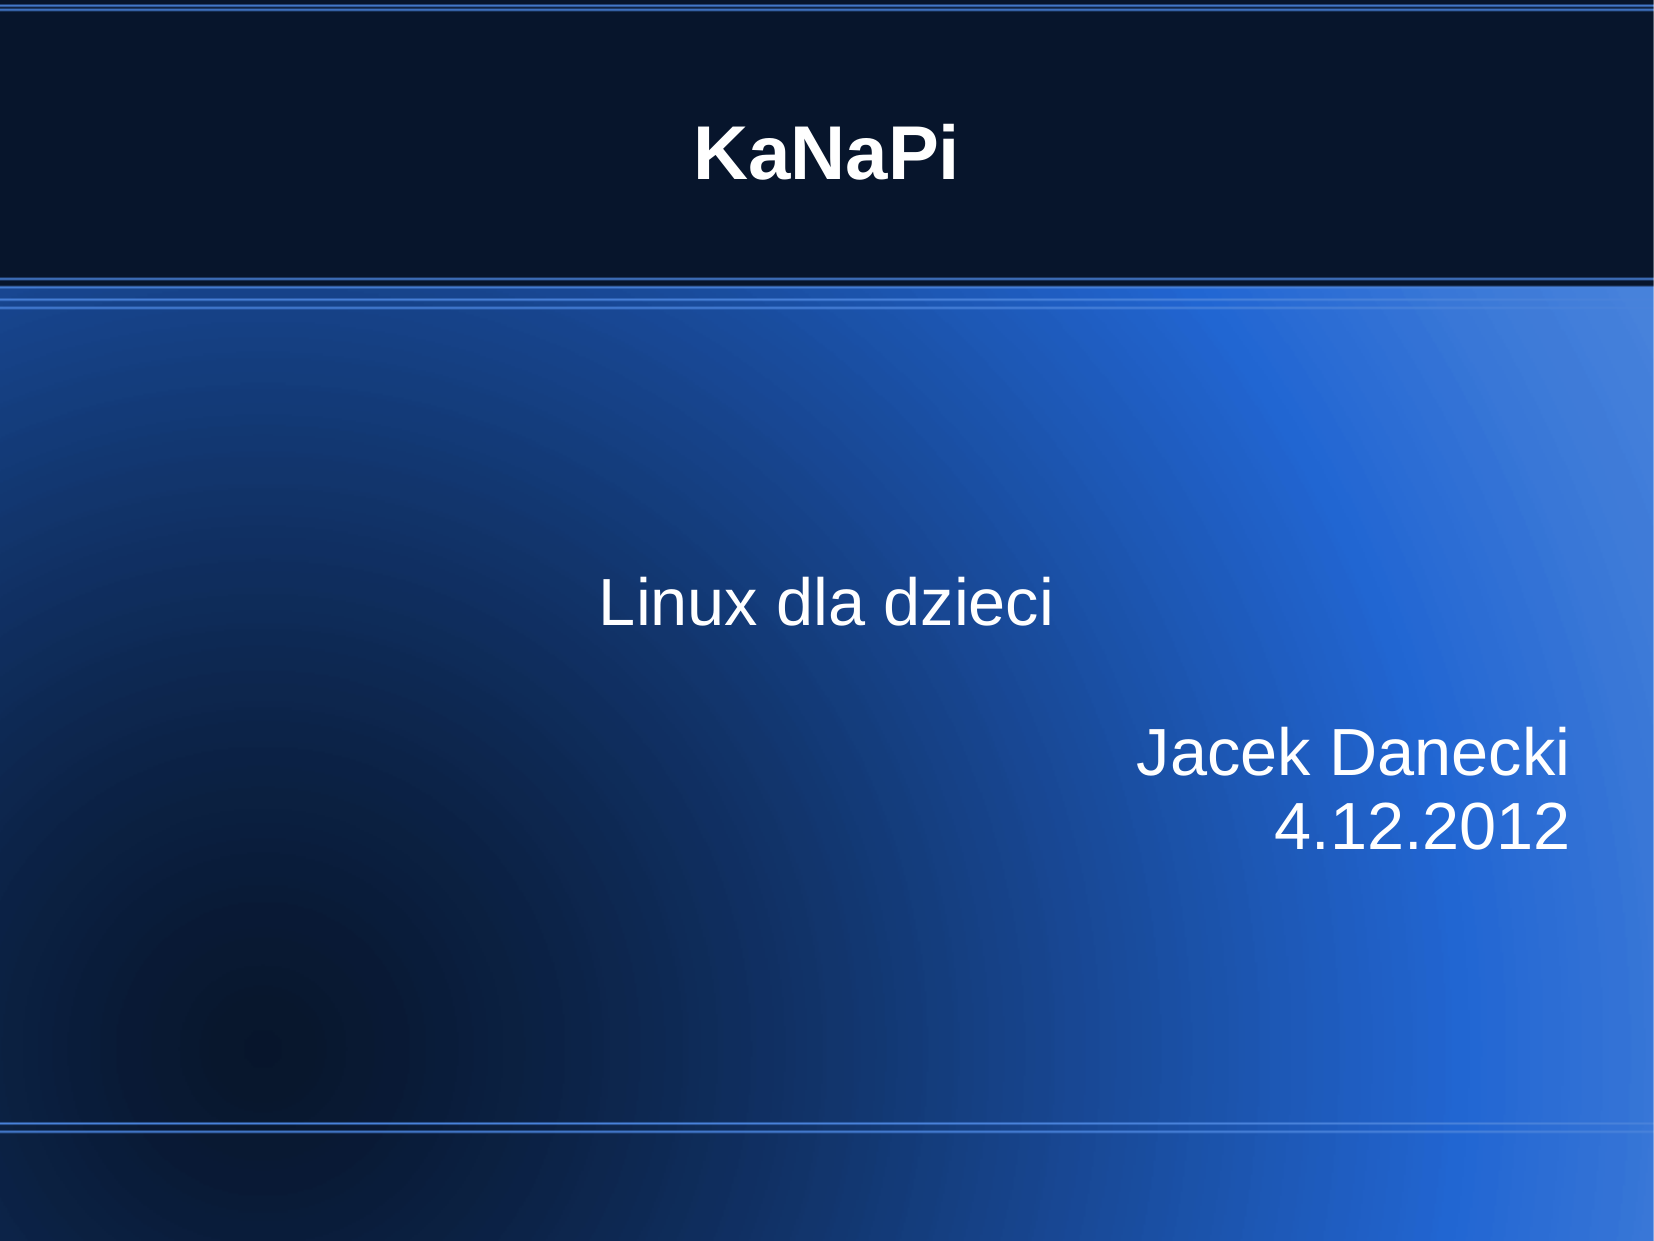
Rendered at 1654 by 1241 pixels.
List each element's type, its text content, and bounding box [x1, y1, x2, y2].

picture [0, 0, 1654, 1241]
subtitle Linux dla dzieci Jacek Danecki 4.12.2012 [82, 355, 1571, 1075]
title KaNaPi [82, 49, 1571, 257]
